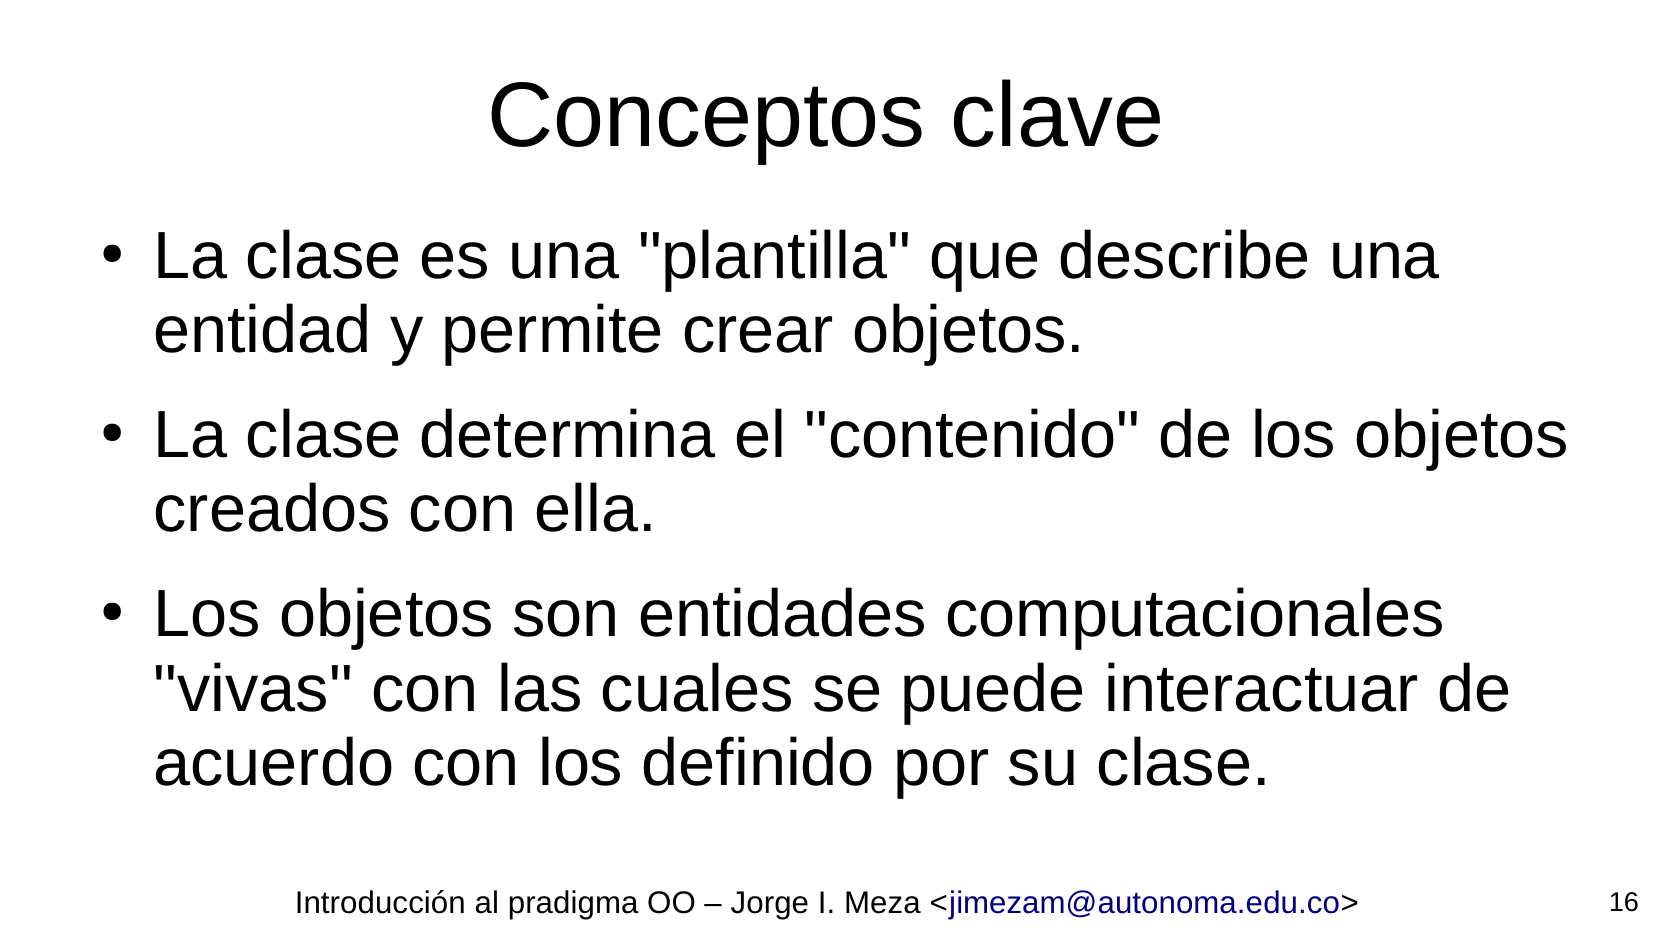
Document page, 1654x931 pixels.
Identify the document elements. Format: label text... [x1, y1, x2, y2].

title Conceptos clave [82, 37, 1571, 193]
list La clase es una "plantilla" que describe una entidad y permite crear objetos. La clase determina el "contenido" de los objetos creados con ella. Los objetos son entidades computacionales "vivas" con las cuales se puede interactuar de acuerdo con los definido por su clase. [82, 217, 1571, 879]
